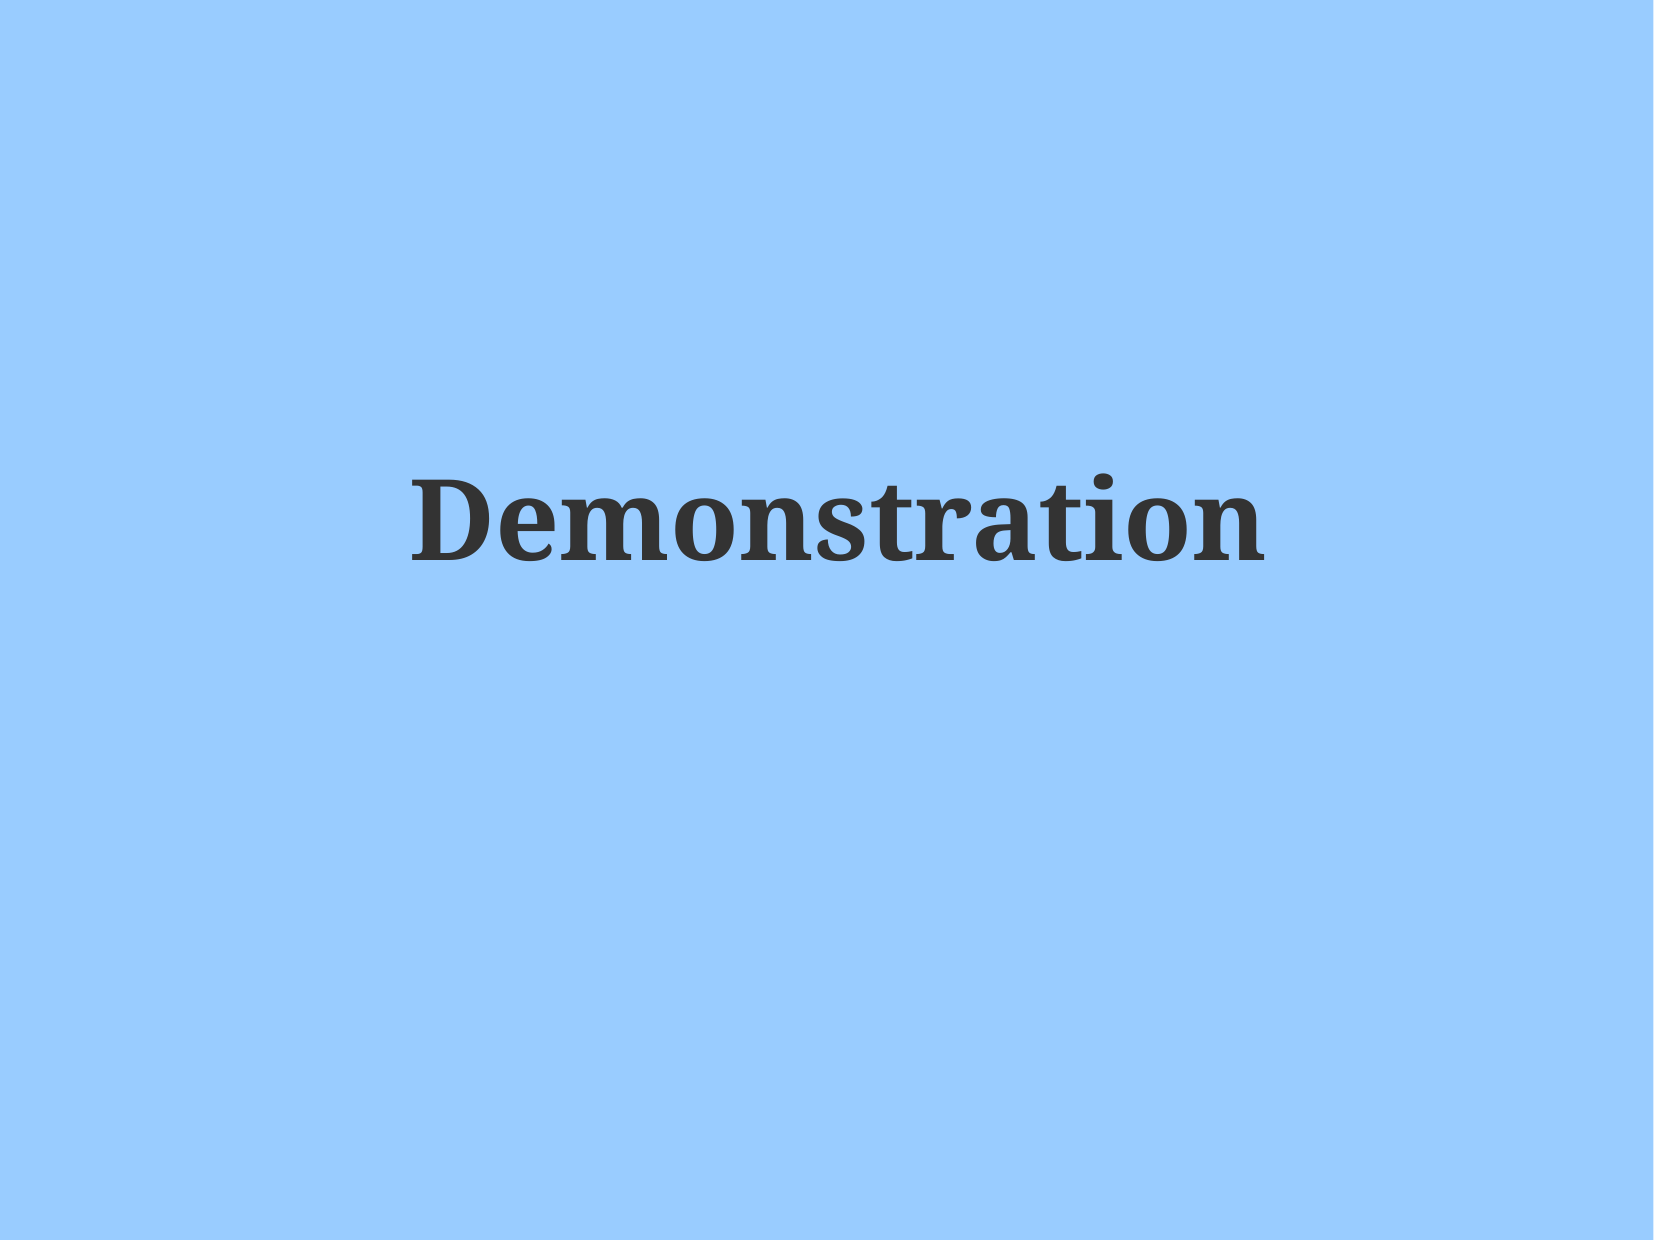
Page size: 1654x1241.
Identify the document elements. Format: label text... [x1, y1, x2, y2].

title Demonstration [94, 413, 1583, 621]
